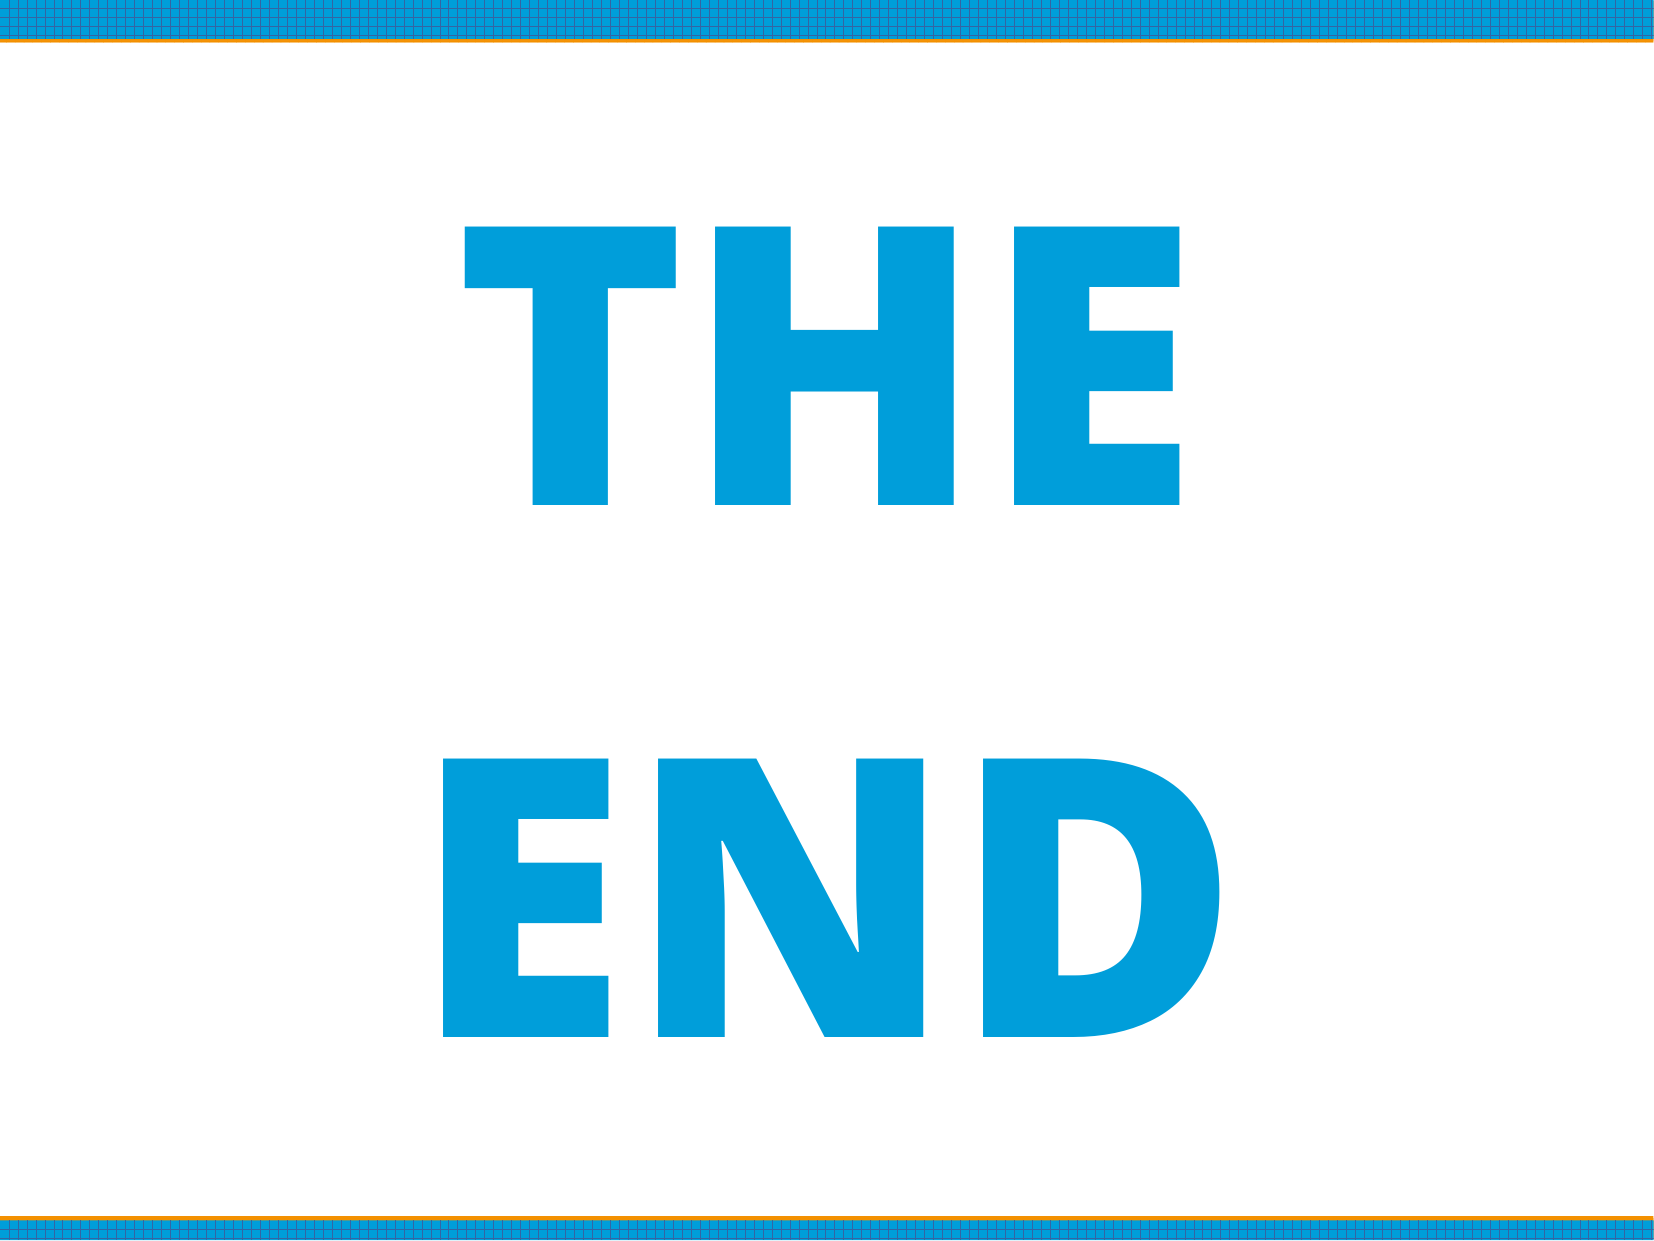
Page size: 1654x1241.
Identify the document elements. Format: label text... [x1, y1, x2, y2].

subtitle THE END [88, 118, 1565, 1123]
